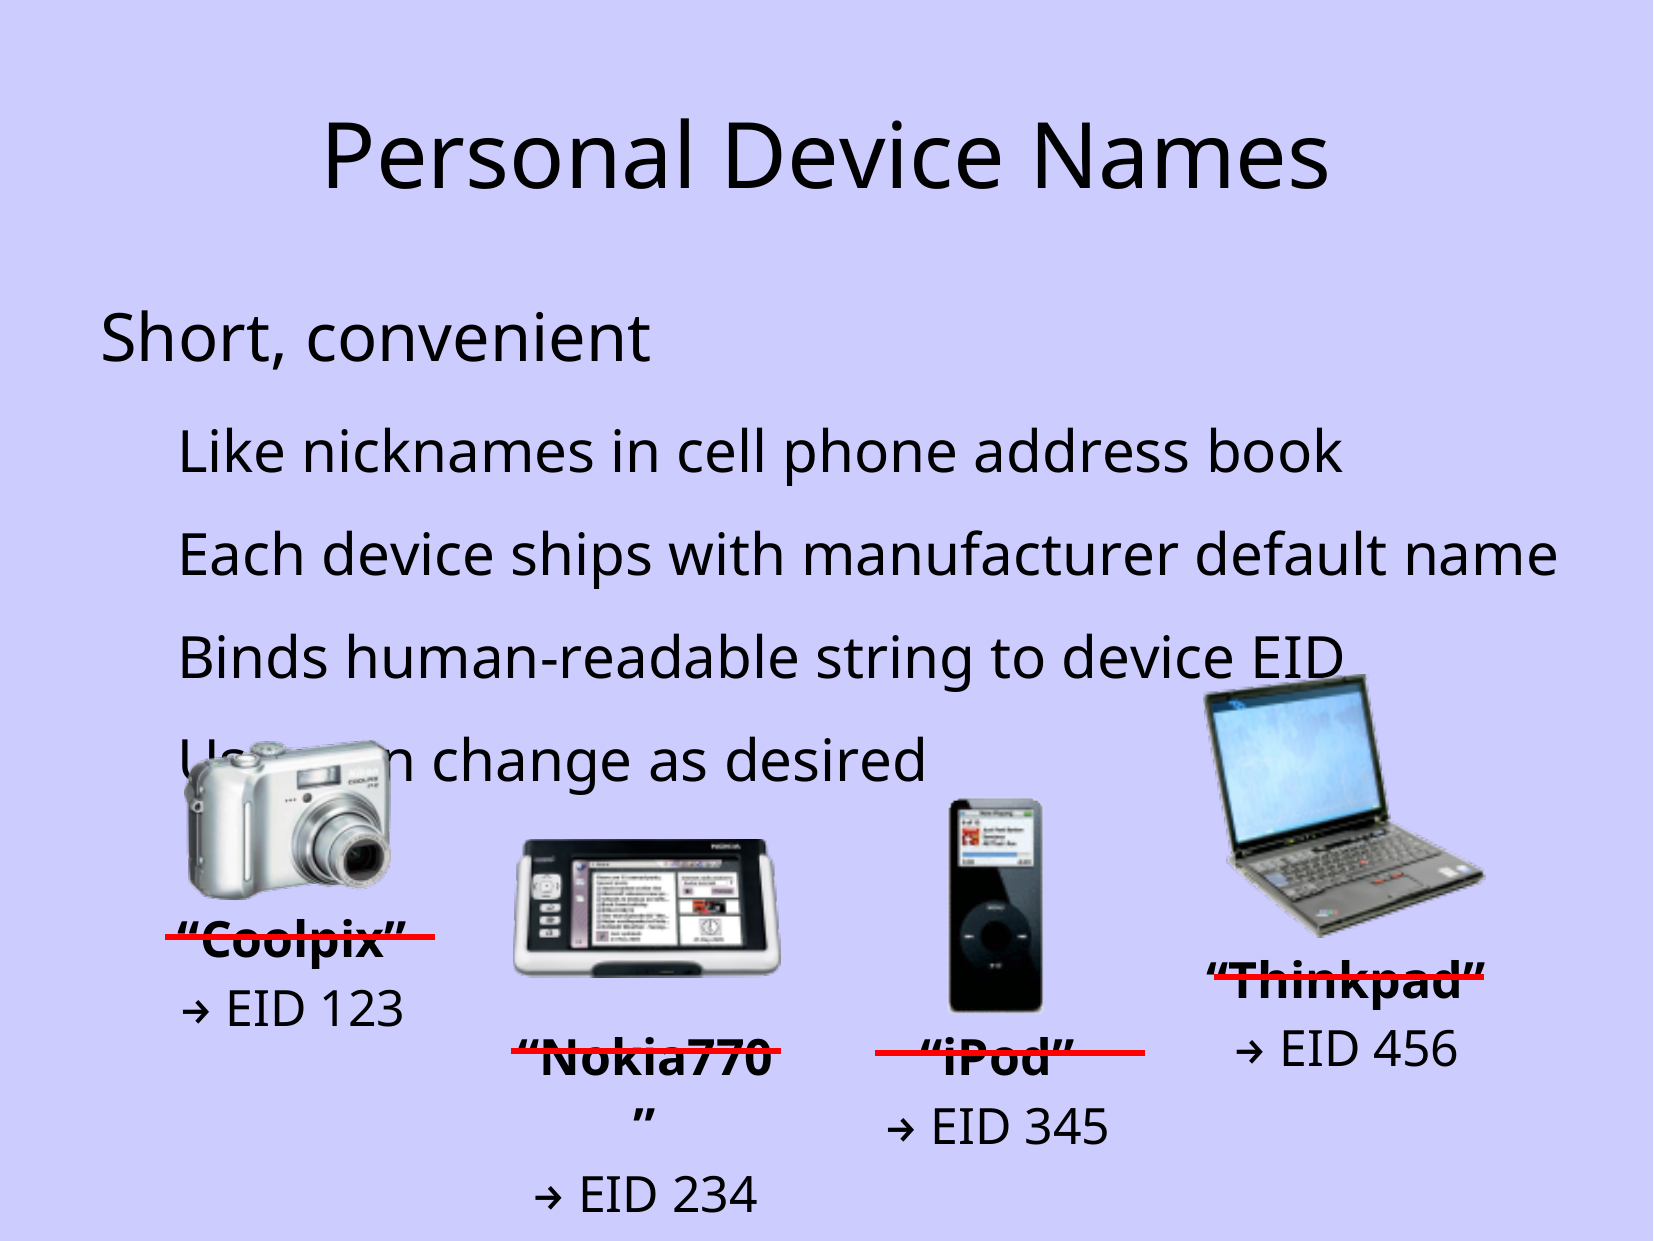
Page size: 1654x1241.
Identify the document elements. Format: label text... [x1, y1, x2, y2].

picture [1203, 674, 1486, 937]
picture [184, 740, 391, 901]
text_box “Thinkpad” → EID 456 [1170, 937, 1523, 1071]
text_box “Coolpix” → EID 123 [157, 896, 428, 1030]
text_box “iPod” → EID 345 [855, 1014, 1141, 1148]
list Short, convenient Like nicknames in cell phone address book Each device ships with manufacturer default name Binds human-readable string to device EID User can change as desired [82, 290, 1571, 751]
picture [937, 789, 1058, 1014]
picture [513, 839, 781, 978]
text_box “Nokia770” → EID 234 [495, 1014, 796, 1148]
title Personal Device Names [82, 49, 1571, 257]
